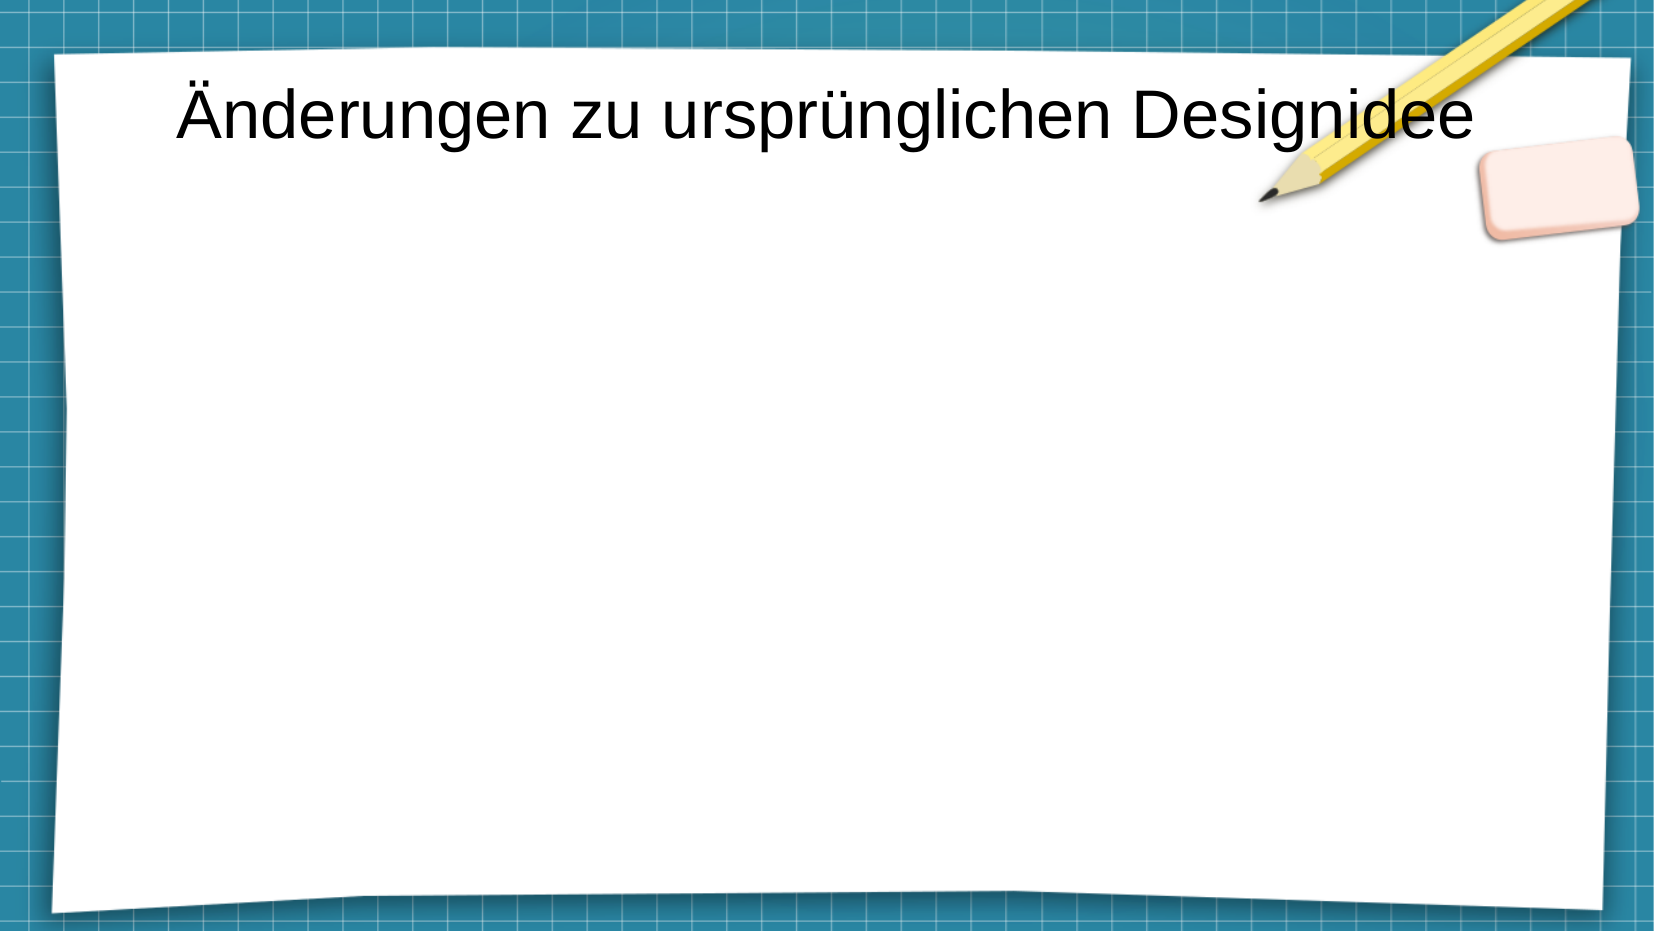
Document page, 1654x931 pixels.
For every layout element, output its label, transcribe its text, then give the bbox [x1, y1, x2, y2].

picture [0, 0, 1654, 931]
title Änderungen zu ursprünglichen Designidee [82, 37, 1571, 193]
